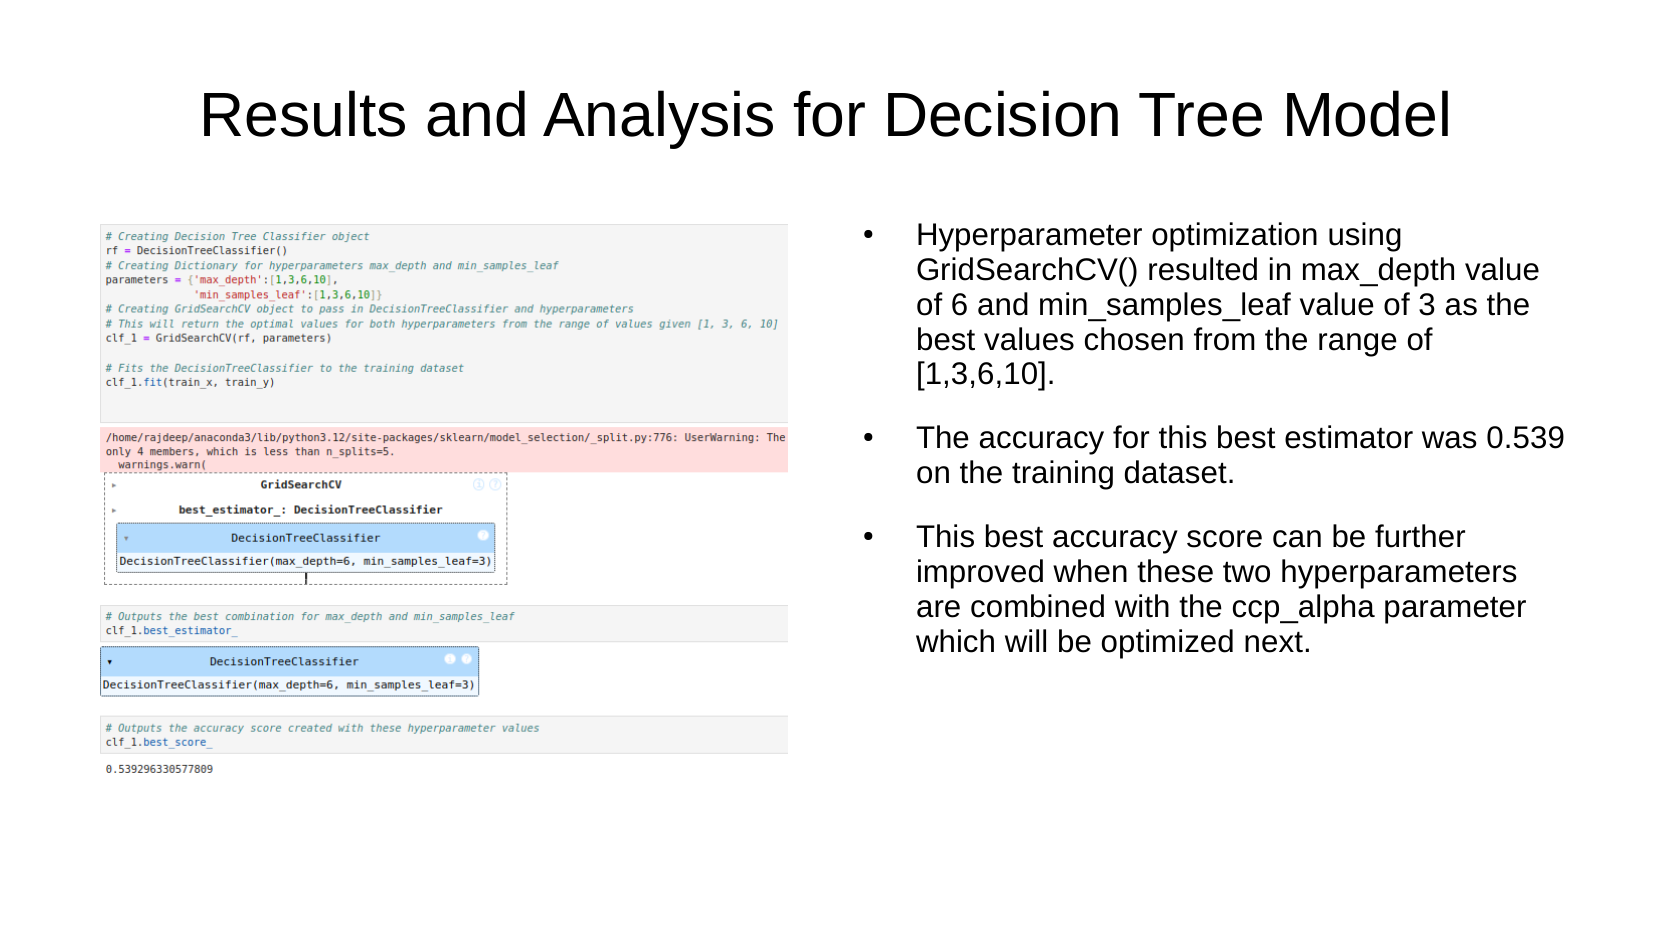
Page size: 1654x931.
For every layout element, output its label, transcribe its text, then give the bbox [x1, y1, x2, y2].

picture [93, 217, 788, 788]
title Results and Analysis for Decision Tree Model [82, 37, 1571, 193]
list Hyperparameter optimization using GridSearchCV() resulted in max_depth value of 6 and min_samples_leaf value of 3 as the best values chosen from the range of [1,3,6,10]. The accuracy for this best estimator was 0.539 on the training dataset. This best accuracy score can be further improved when these two hyperparameters are combined with the ccp_alpha parameter which will be optimized next. [845, 217, 1572, 758]
